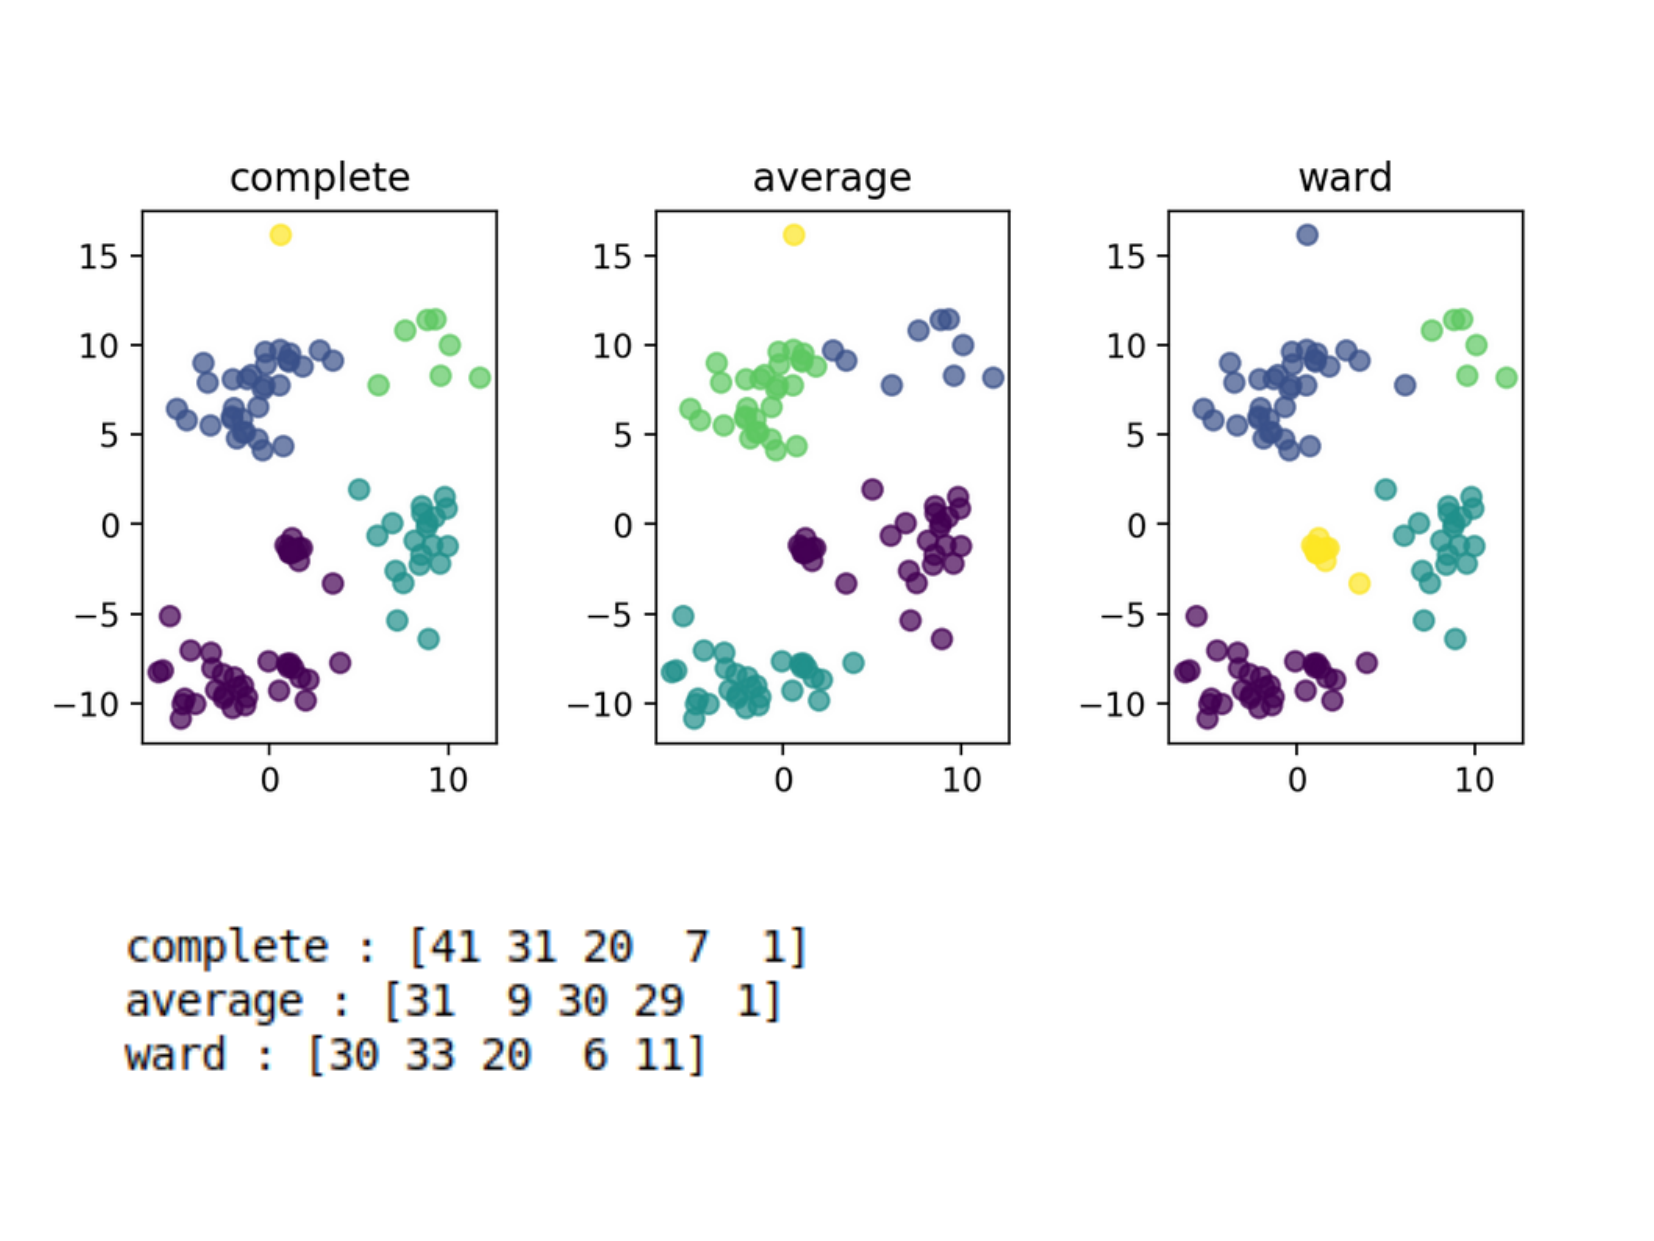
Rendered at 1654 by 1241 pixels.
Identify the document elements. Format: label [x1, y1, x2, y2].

picture [110, 909, 901, 1126]
picture [45, 117, 1569, 811]
